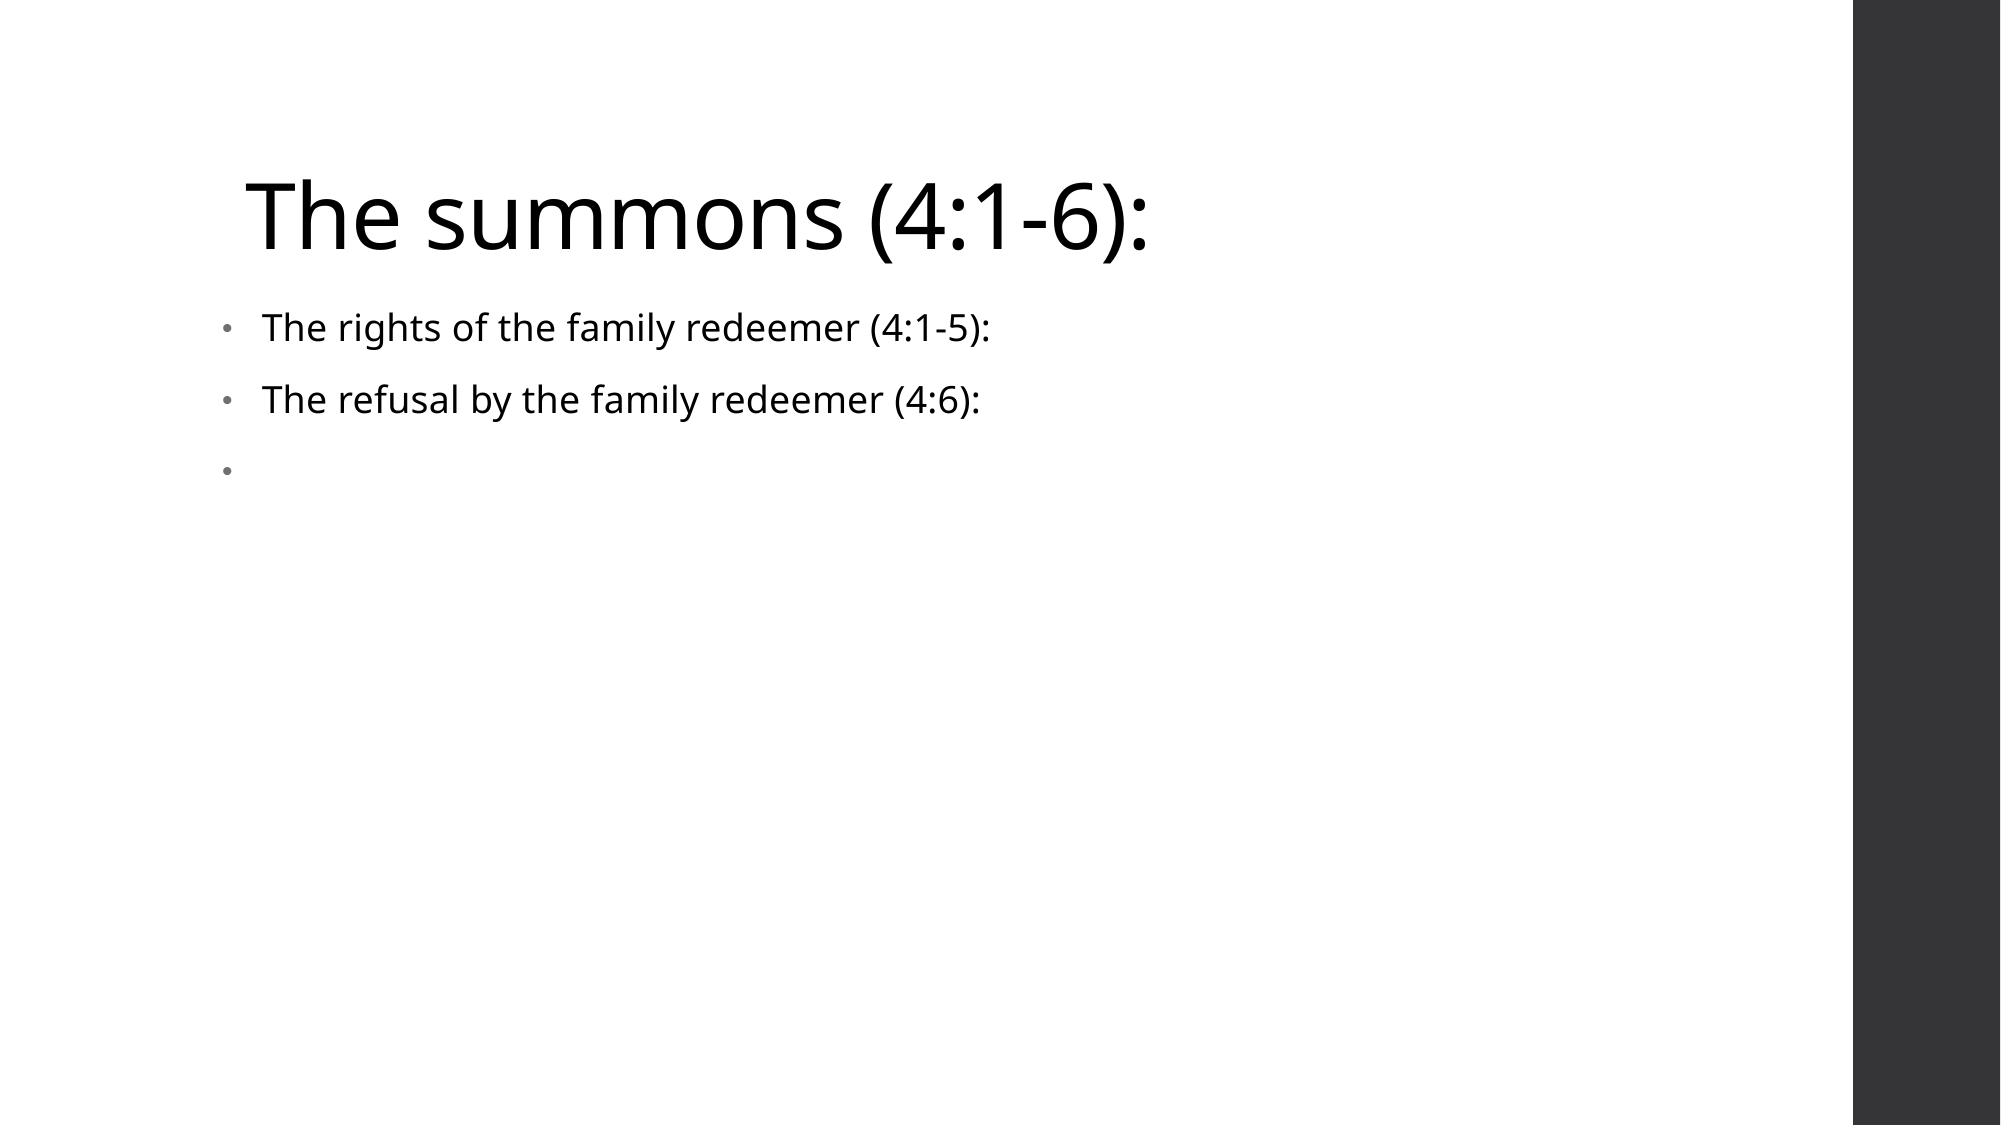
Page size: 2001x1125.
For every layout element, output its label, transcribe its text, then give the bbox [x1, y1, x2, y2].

title The summons (4:1-6): [206, 60, 1797, 278]
list The rights of the family redeemer (4:1-5): The refusal by the family redeemer (4:6): [206, 299, 1617, 1014]
